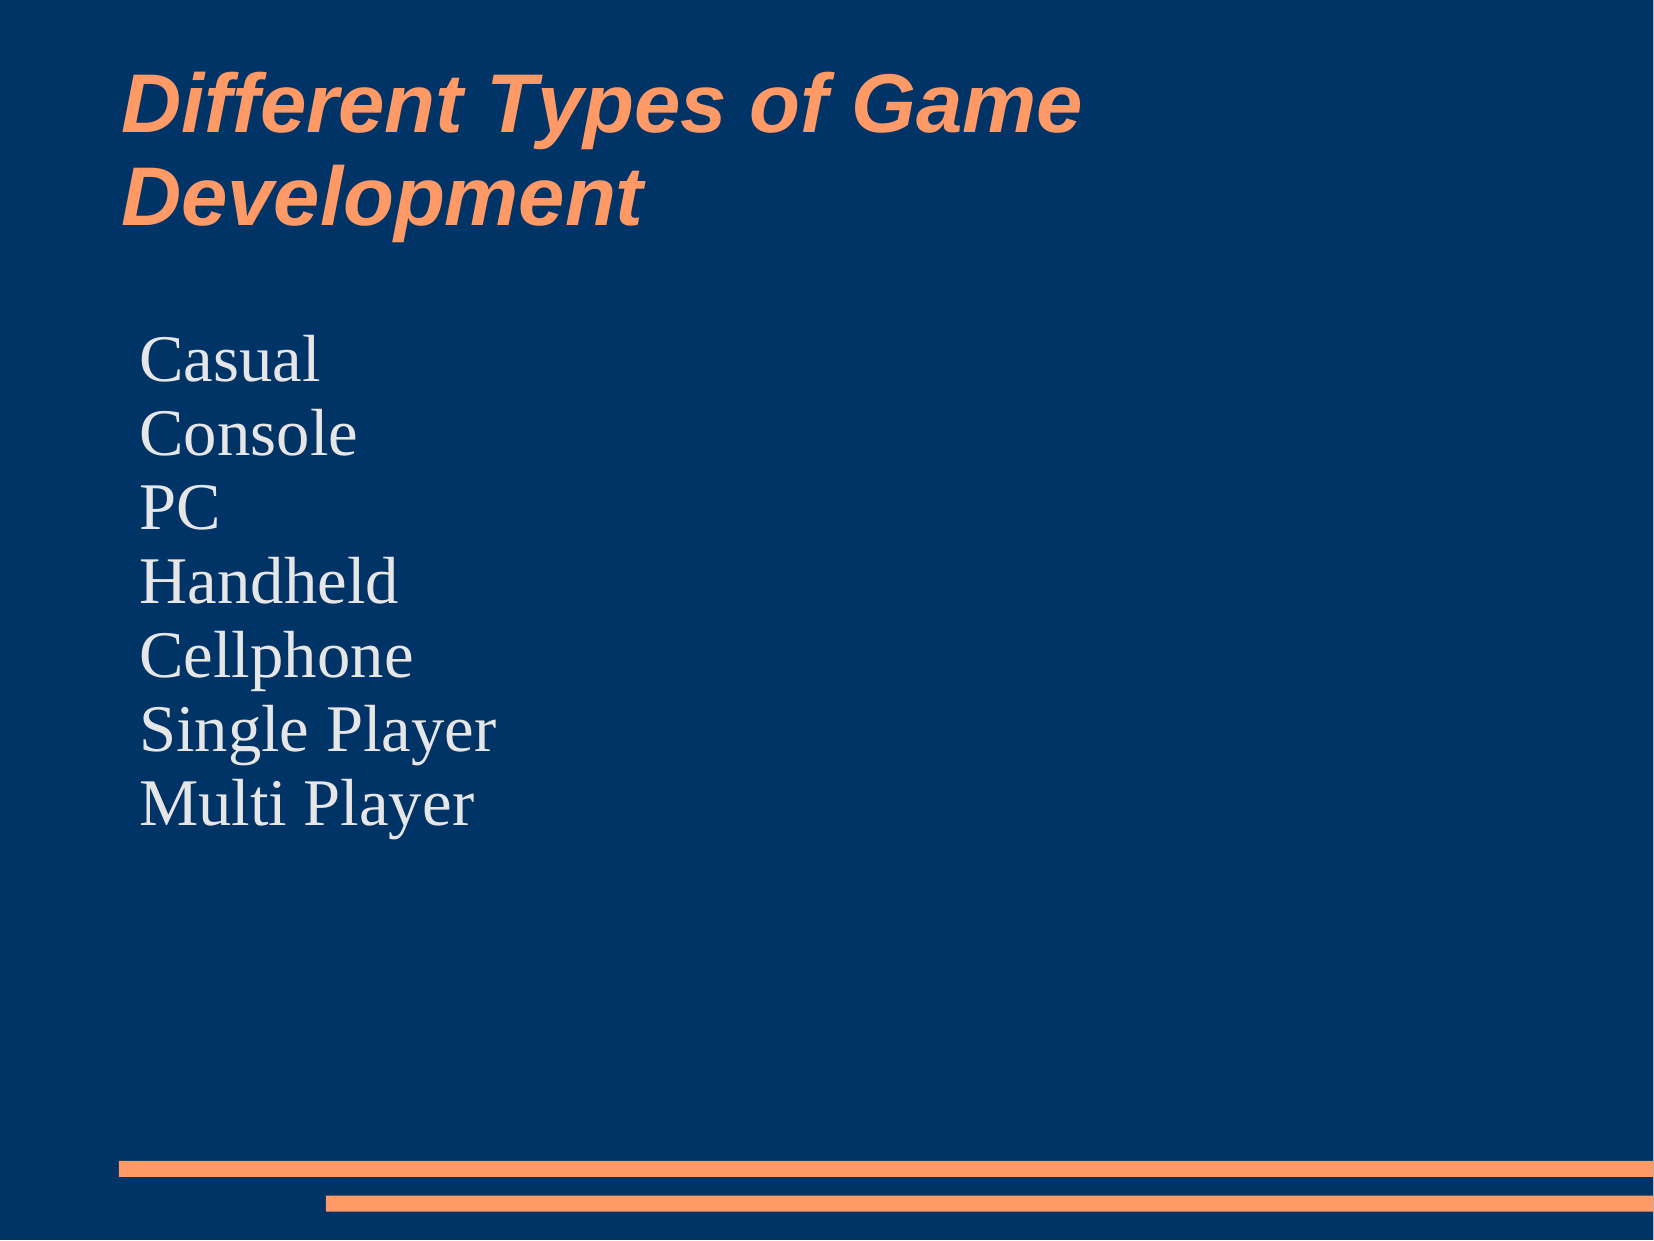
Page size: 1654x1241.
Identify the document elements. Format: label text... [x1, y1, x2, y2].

title Different Types of Game Development [121, 46, 1534, 254]
list Casual Console PC Handheld Cellphone Single Player Multi Player [121, 322, 1561, 1133]
